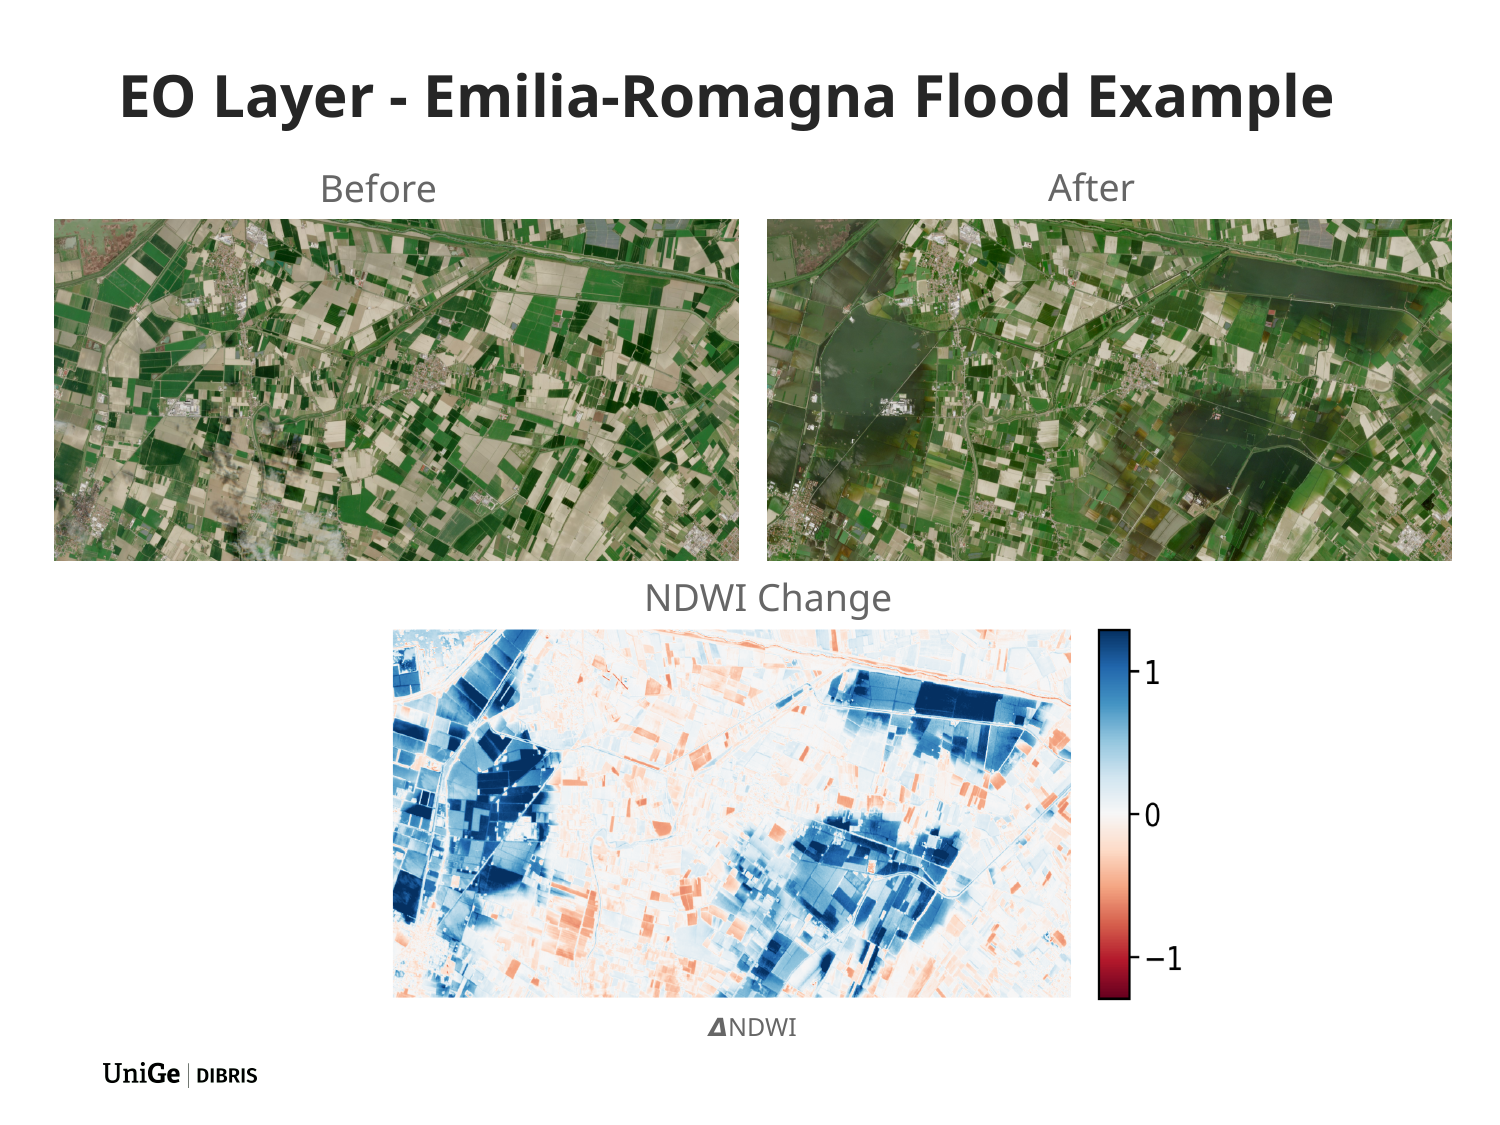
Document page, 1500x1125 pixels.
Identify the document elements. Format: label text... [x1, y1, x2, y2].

text_box 𝞓NDWI [679, 1003, 827, 1052]
text_box EO Layer - Emilia-Romagna Flood Example [103, 59, 1397, 222]
text_box NDWI Change [629, 566, 938, 615]
picture [54, 219, 739, 561]
picture [103, 1062, 257, 1088]
picture [383, 620, 1184, 1004]
text_box Before [265, 153, 502, 274]
picture [767, 219, 1452, 561]
text_box After [1033, 152, 1181, 222]
